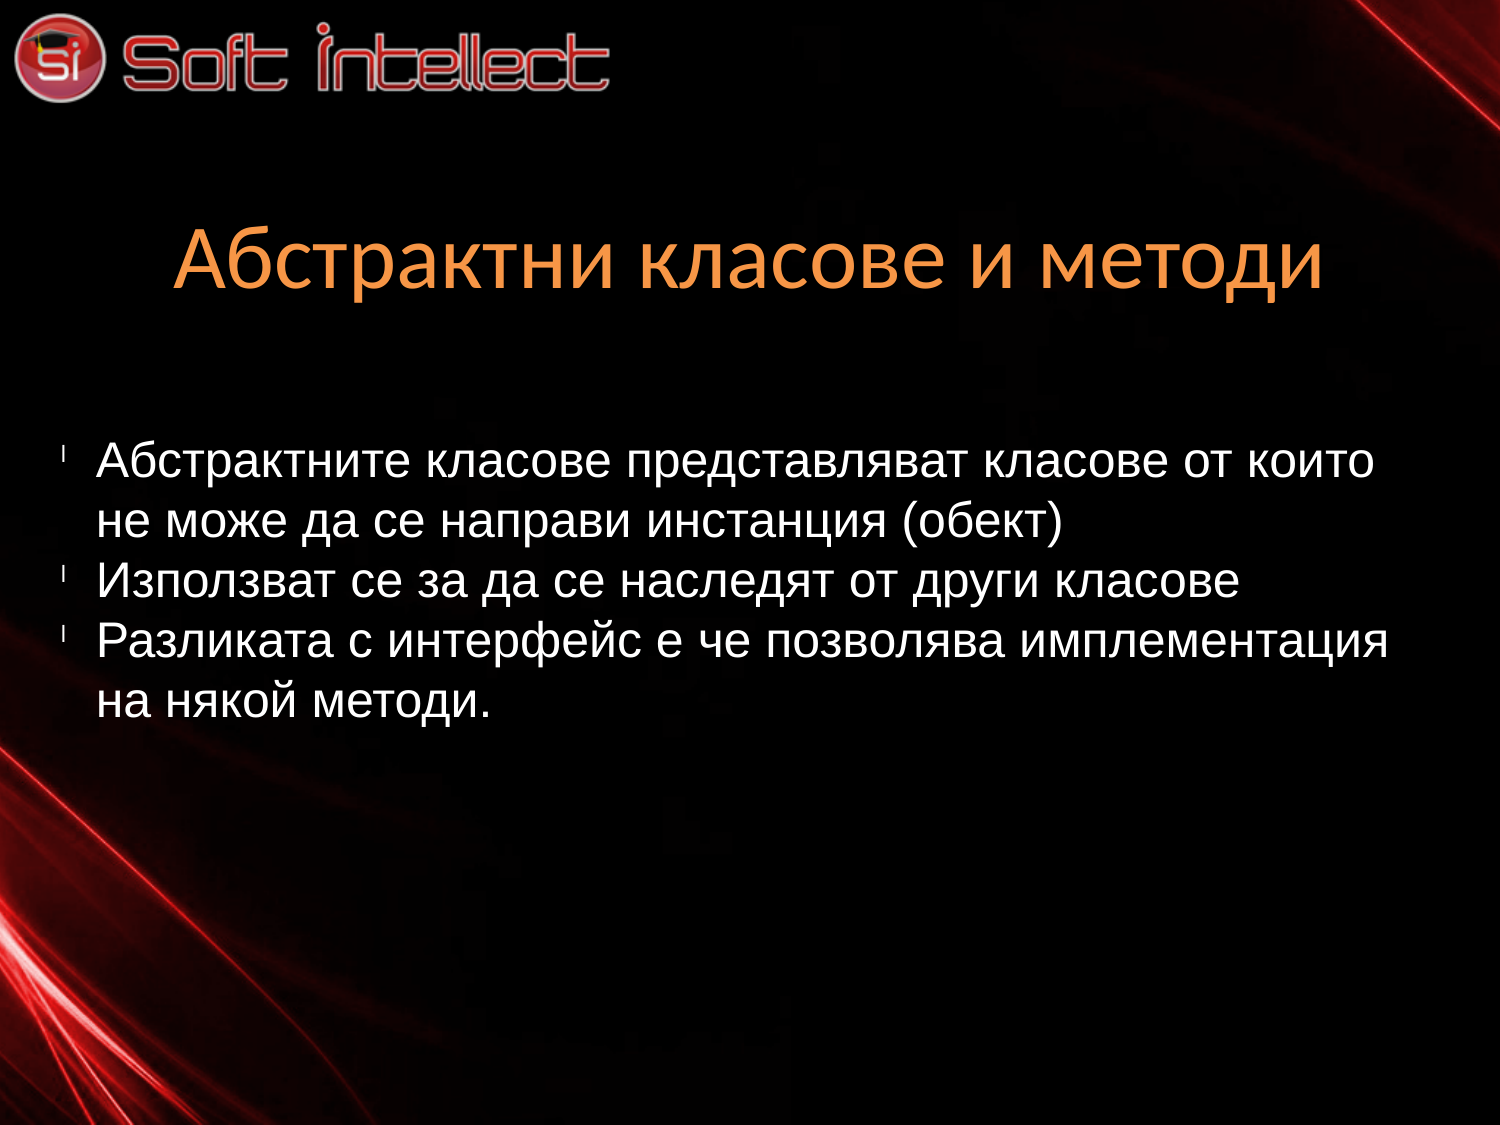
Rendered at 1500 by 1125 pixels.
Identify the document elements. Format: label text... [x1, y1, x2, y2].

text_box Абстрактни класове и методи [75, 158, 1425, 346]
text_box Абстрактните класове представляват класове от които не може да се направи инстанция (обект) Използват се за да се наследят от други класове Разликата с интерфейс е че позволява имплементация на някой методи. [45, 420, 1455, 660]
picture [0, 0, 1500, 1125]
